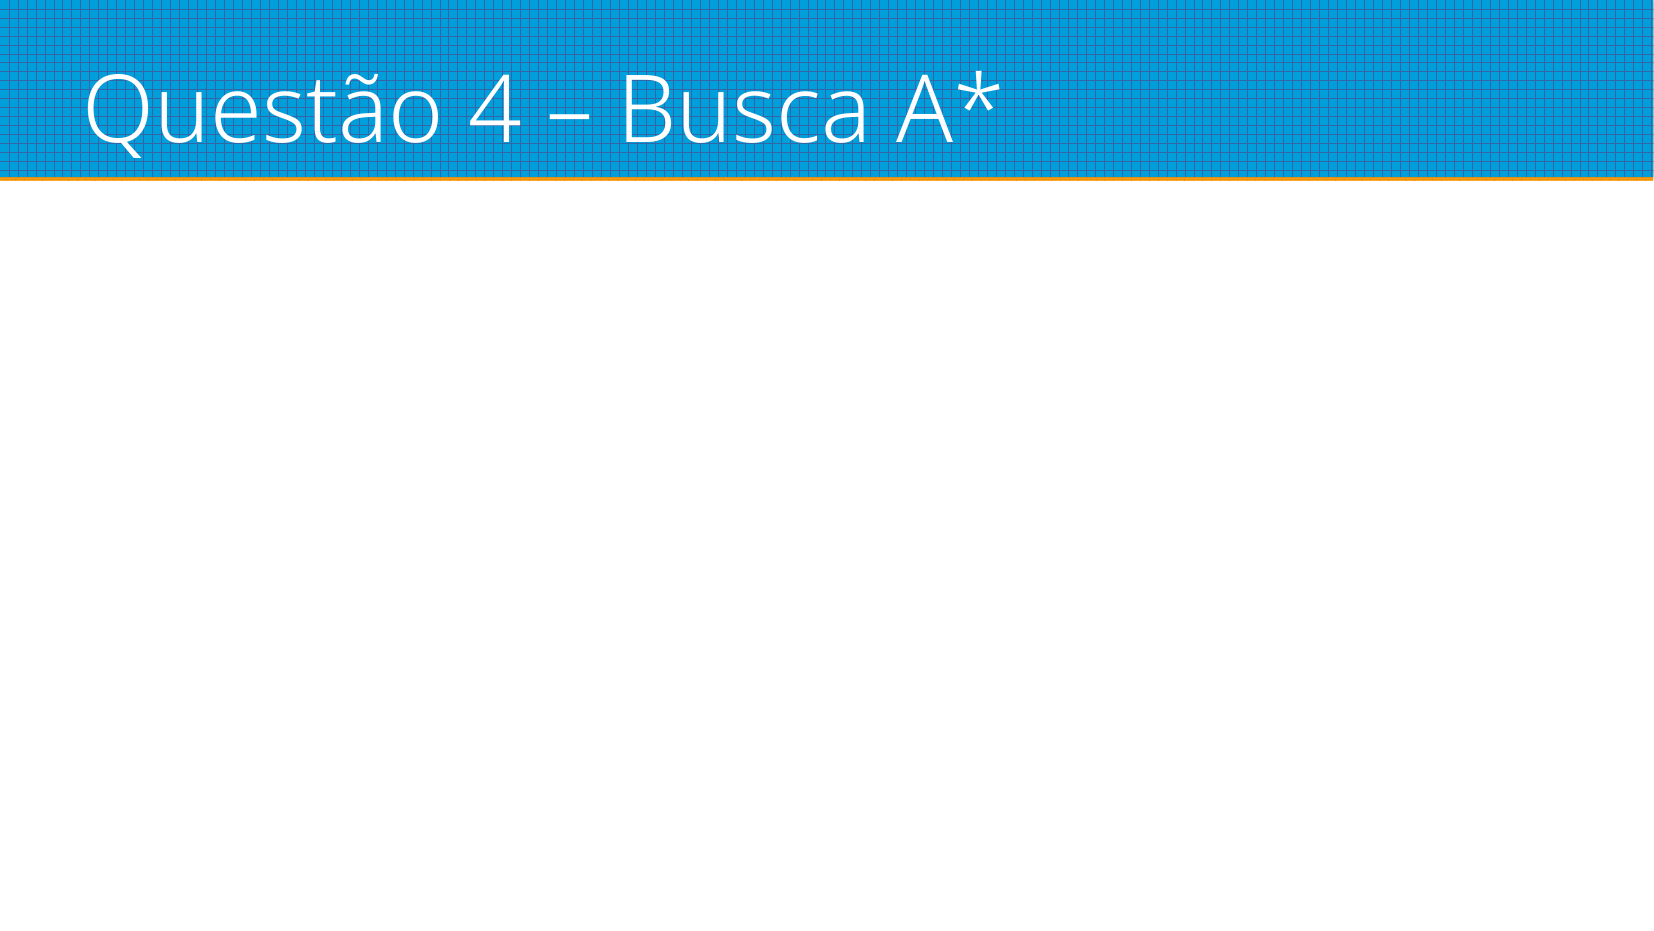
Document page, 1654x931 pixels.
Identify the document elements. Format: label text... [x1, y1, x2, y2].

title Questão 4 – Busca A* [82, 14, 1571, 171]
